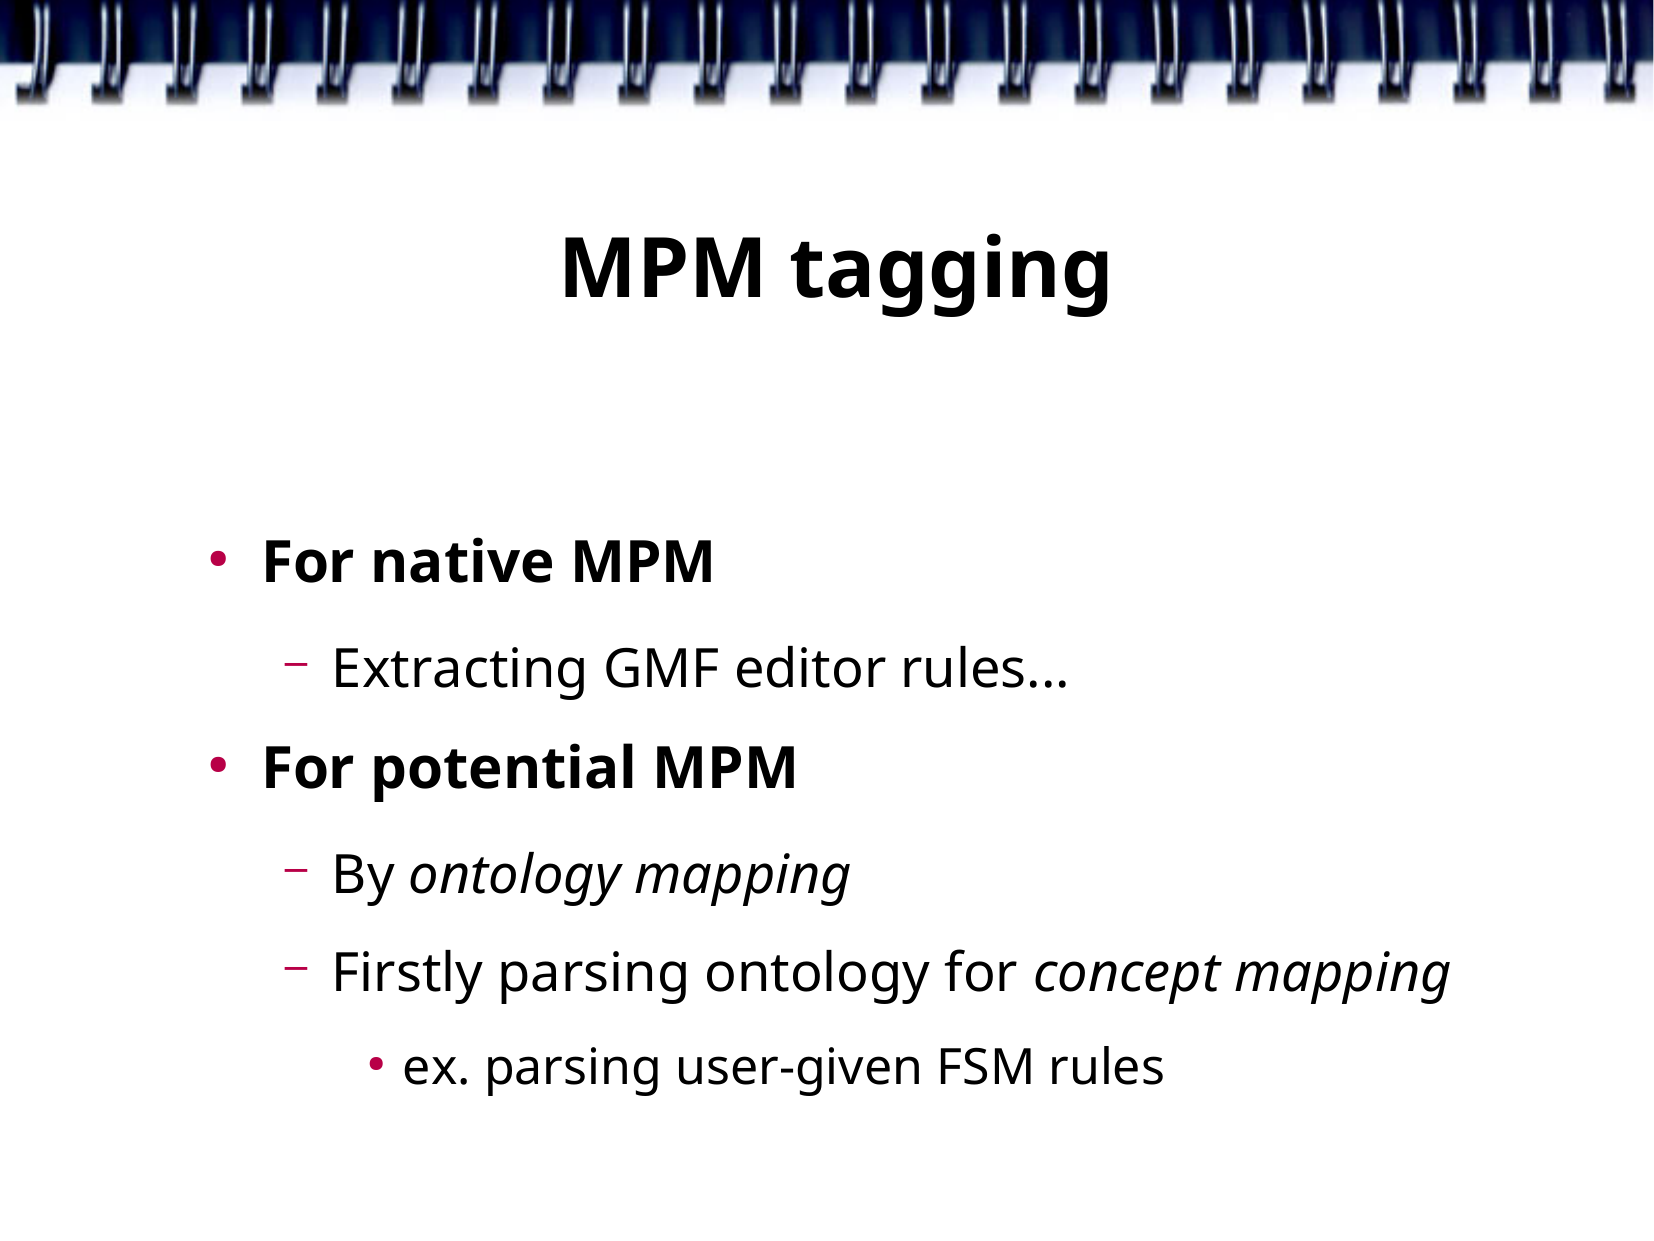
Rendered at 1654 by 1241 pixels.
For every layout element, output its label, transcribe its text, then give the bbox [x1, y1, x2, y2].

picture [0, 0, 1654, 121]
list For native MPM Extracting GMF editor rules... For potential MPM By ontology mapping Firstly parsing ontology for concept mapping ex. parsing user-given FSM rules [190, 520, 1472, 1160]
title MPM tagging [139, 161, 1535, 370]
